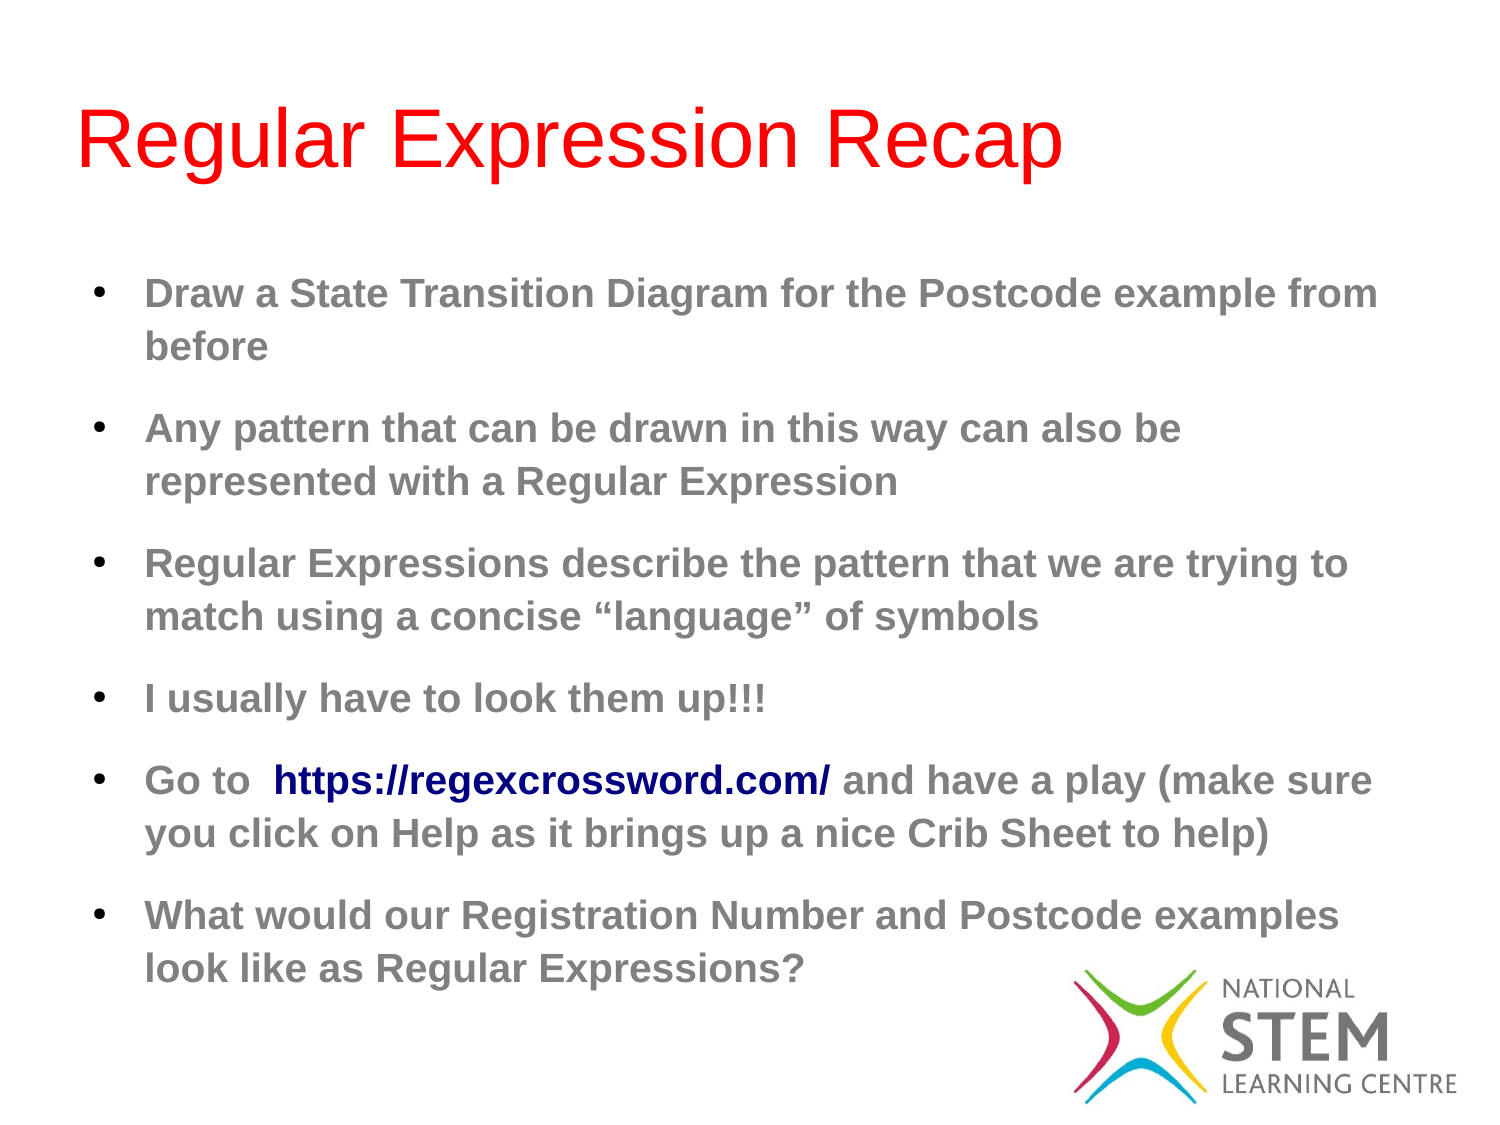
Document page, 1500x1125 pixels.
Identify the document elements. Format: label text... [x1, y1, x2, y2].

picture [1057, 953, 1472, 1120]
list Draw a State Transition Diagram for the Postcode example from before Any pattern that can be drawn in this way can also be represented with a Regular Expression Regular Expressions describe the pattern that we are trying to match using a concise “language” of symbols I usually have to look them up!!! Go to https://regexcrossword.com/ and have a play (make sure you click on Help as it brings up a nice Crib Sheet to help) What would our Registration Number and Postcode examples look like as Regular Expressions? [75, 263, 1425, 993]
title Regular Expression Recap [75, 44, 1425, 233]
